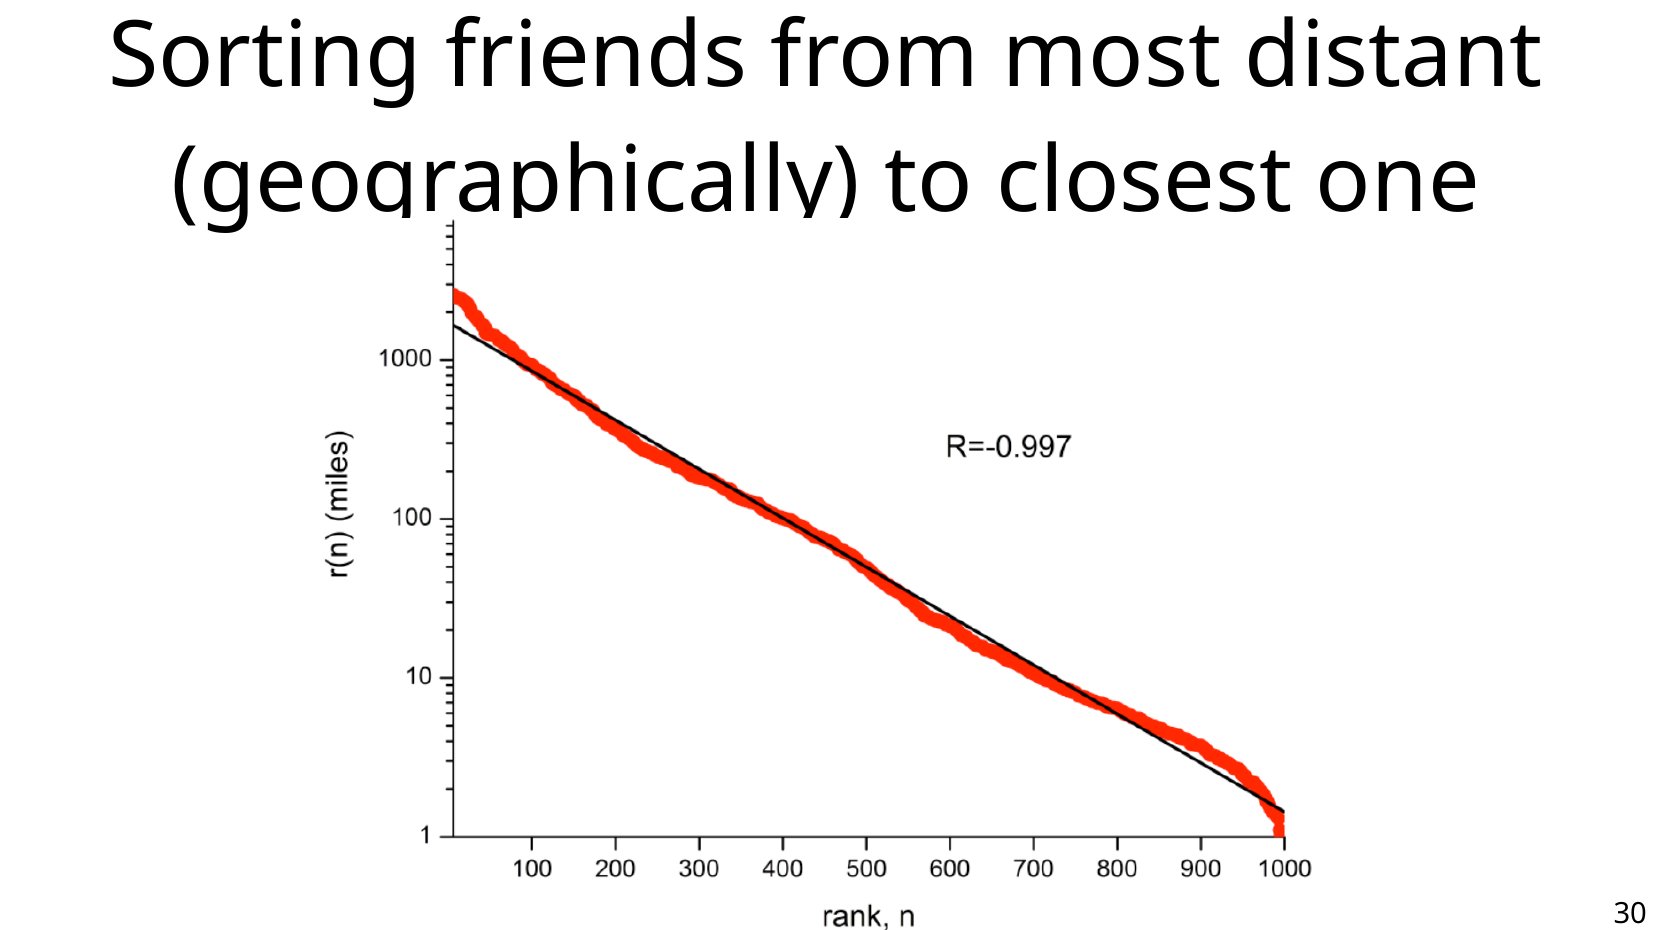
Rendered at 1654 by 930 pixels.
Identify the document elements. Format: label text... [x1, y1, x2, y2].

title Sorting friends from most distant (geographically) to closest one [82, 1, 1571, 225]
picture [314, 218, 1321, 930]
